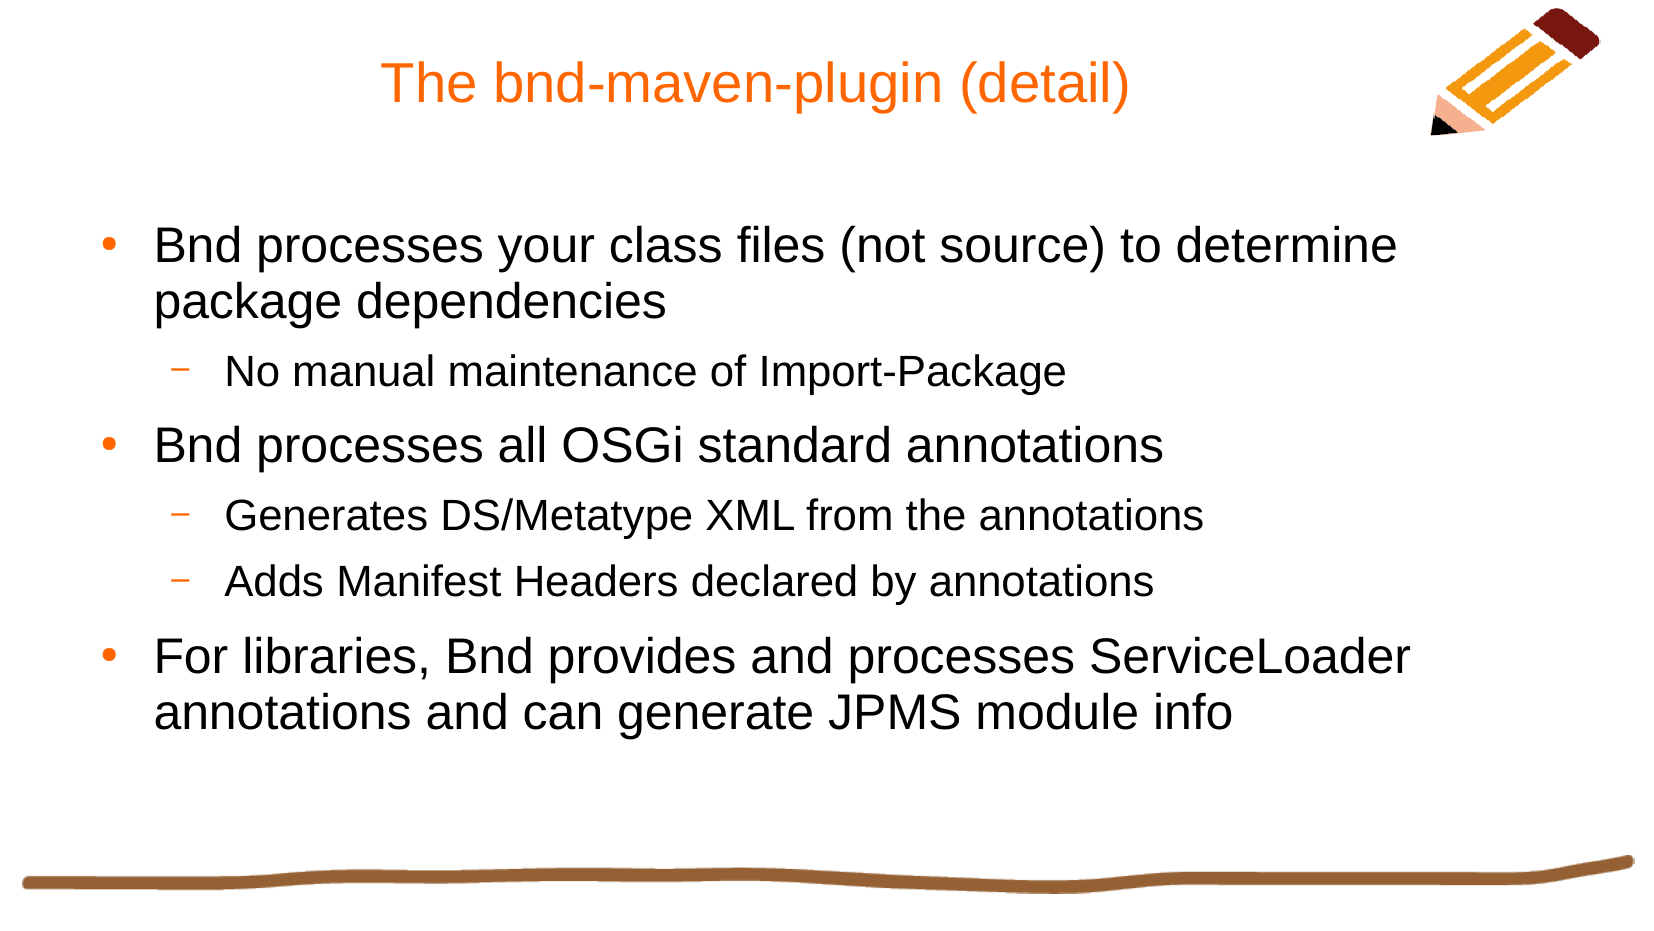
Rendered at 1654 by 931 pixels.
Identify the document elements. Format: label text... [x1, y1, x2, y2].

title The bnd-maven-plugin (detail) [82, 36, 1430, 129]
picture [22, 855, 1635, 894]
list Bnd processes your class files (not source) to determine package dependencies No manual maintenance of Import-Package Bnd processes all OSGi standard annotations Generates DS/Metatype XML from the annotations Adds Manifest Headers declared by annotations For libraries, Bnd provides and processes ServiceLoader annotations and can generate JPMS module info [82, 217, 1571, 841]
picture [1430, 8, 1601, 136]
